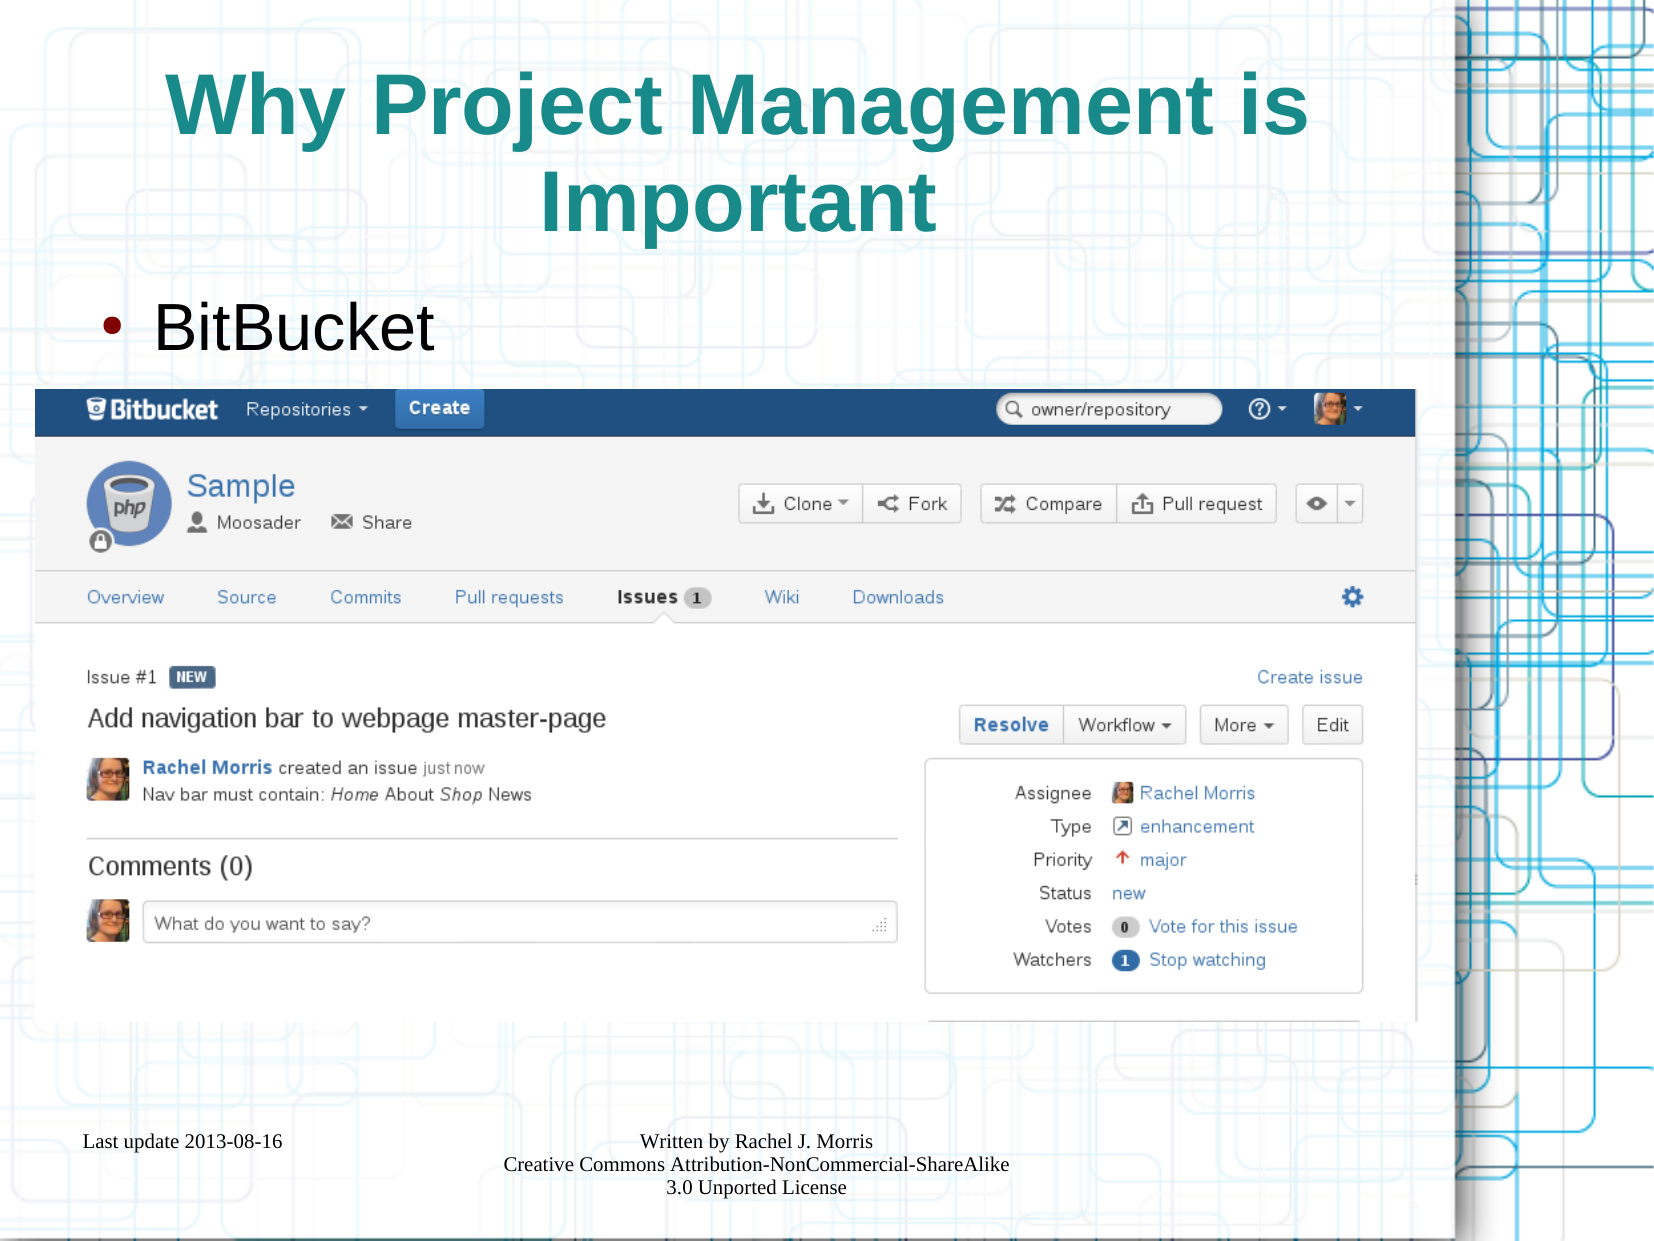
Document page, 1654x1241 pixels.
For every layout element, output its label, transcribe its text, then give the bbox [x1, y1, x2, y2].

picture [0, 0, 1654, 1241]
title Why Project Management is Important [59, 49, 1418, 257]
list BitBucket [82, 290, 1418, 389]
